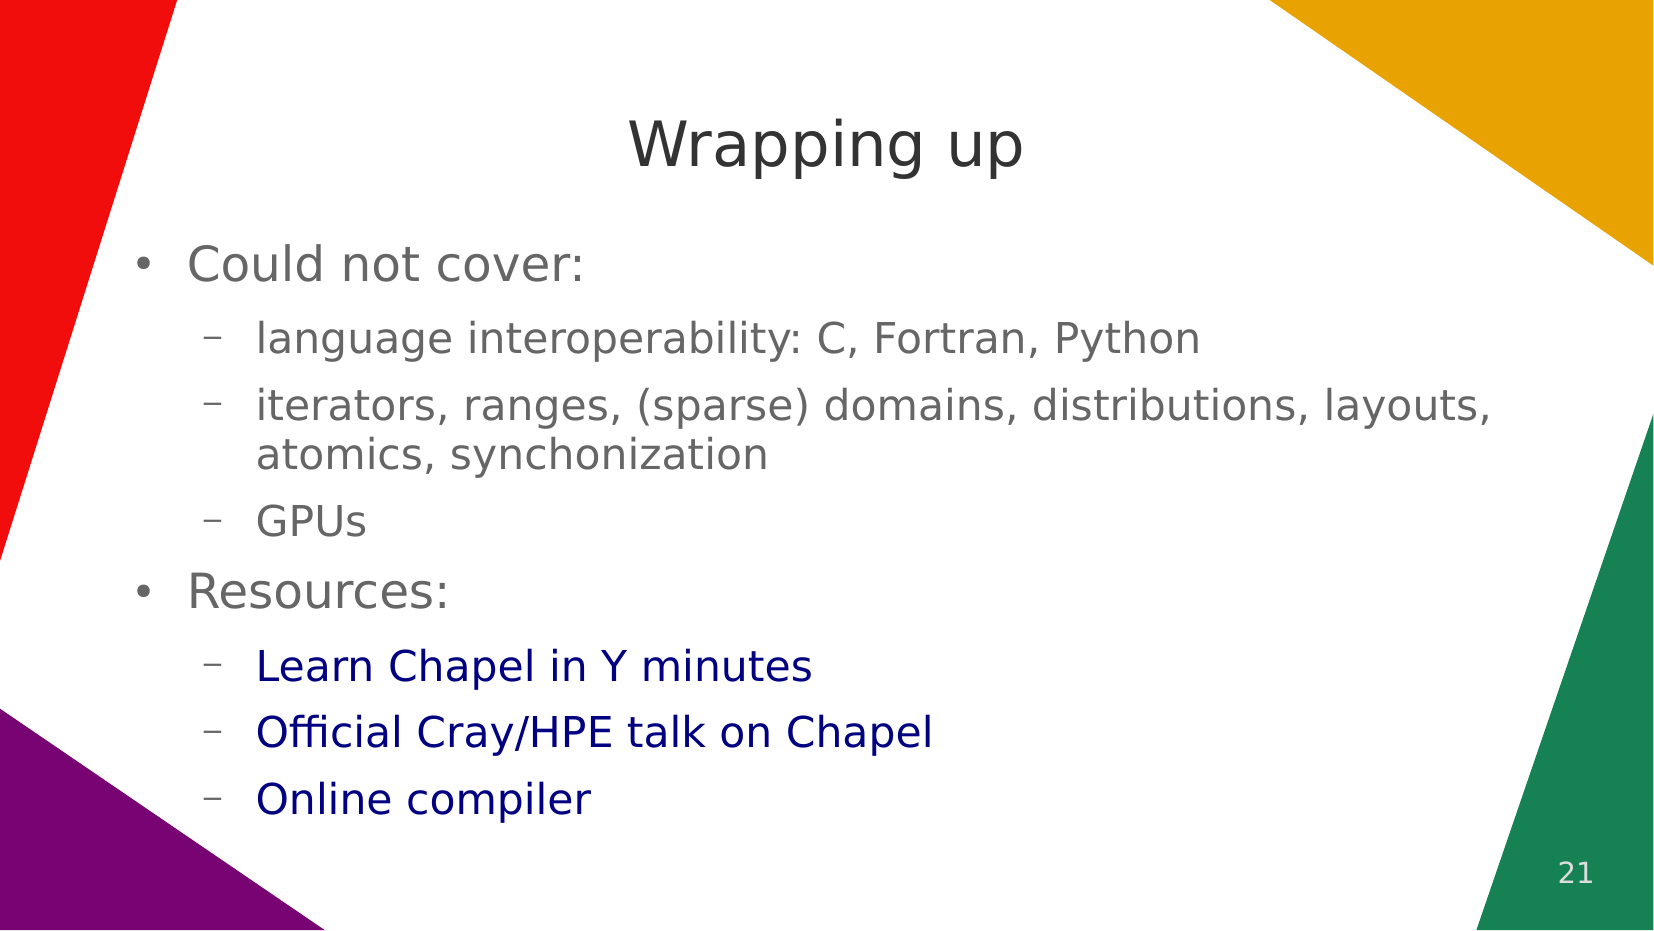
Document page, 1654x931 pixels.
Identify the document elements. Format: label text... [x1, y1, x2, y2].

list Could not cover: language interoperability: C, Fortran, Python iterators, ranges, (sparse) domains, distributions, layouts, atomics, synchonization GPUs Resources: Learn Chapel in Y minutes Official Cray/HPE talk on Chapel Online compiler [118, 236, 1538, 827]
title Wrapping up [118, 70, 1536, 219]
